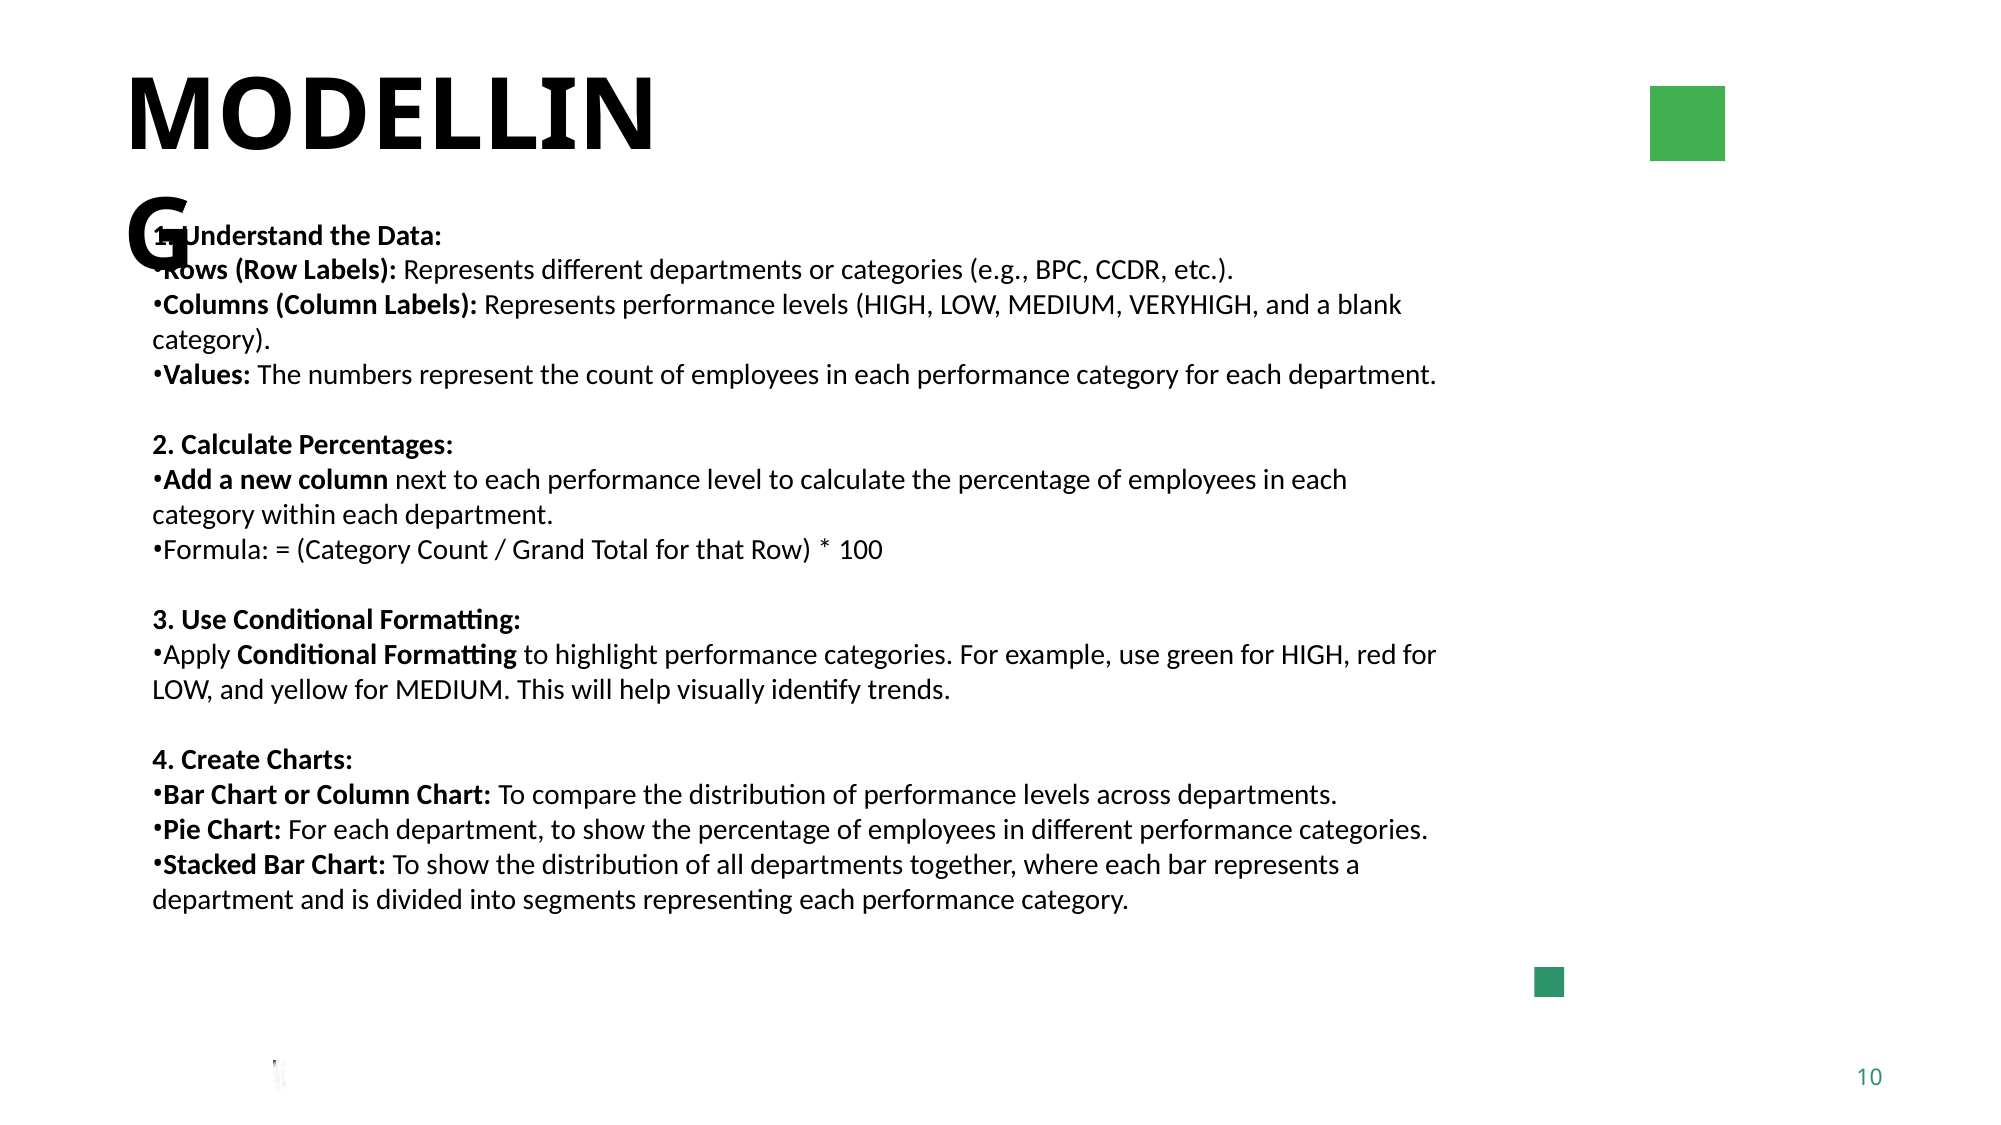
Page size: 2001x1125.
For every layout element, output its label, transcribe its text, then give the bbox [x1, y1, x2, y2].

text_box MODELLING [121, 47, 664, 173]
text_box [1650, 86, 1726, 162]
text_box [1534, 967, 1565, 997]
picture [273, 1060, 286, 1091]
text_box 1. Understand the Data: Rows (Row Labels): Represents different departments or categories (e.g., BPC, CCDR, etc.). Columns (Column Labels): Represents performance levels (HIGH, LOW, MEDIUM, VERYHIGH, and a blank category). Values: The numbers represent the count of employees in each performance category for each department. 2. Calculate Percentages: Add a new column next to each performance level to calculate the percentage of employees in each category within each department. Formula: = (Category Count / Grand Total for that Row) * 100 3. Use Conditional Formatting: Apply Conditional Formatting to highlight performance categories. For example, use green for HIGH, red for LOW, and yellow for MEDIUM. This will help visually identify trends. 4. Create Charts: Bar Chart or Column Chart: To compare the distribution of performance levels across departments. Pie Chart: For each department, to show the percentage of employees in different performance categories. Stacked Bar Chart: To show the distribution of all departments together, where each bar represents a department and is divided into segments representing each performance category. [137, 208, 1463, 1025]
text_box 10 [1849, 1061, 1888, 1094]
